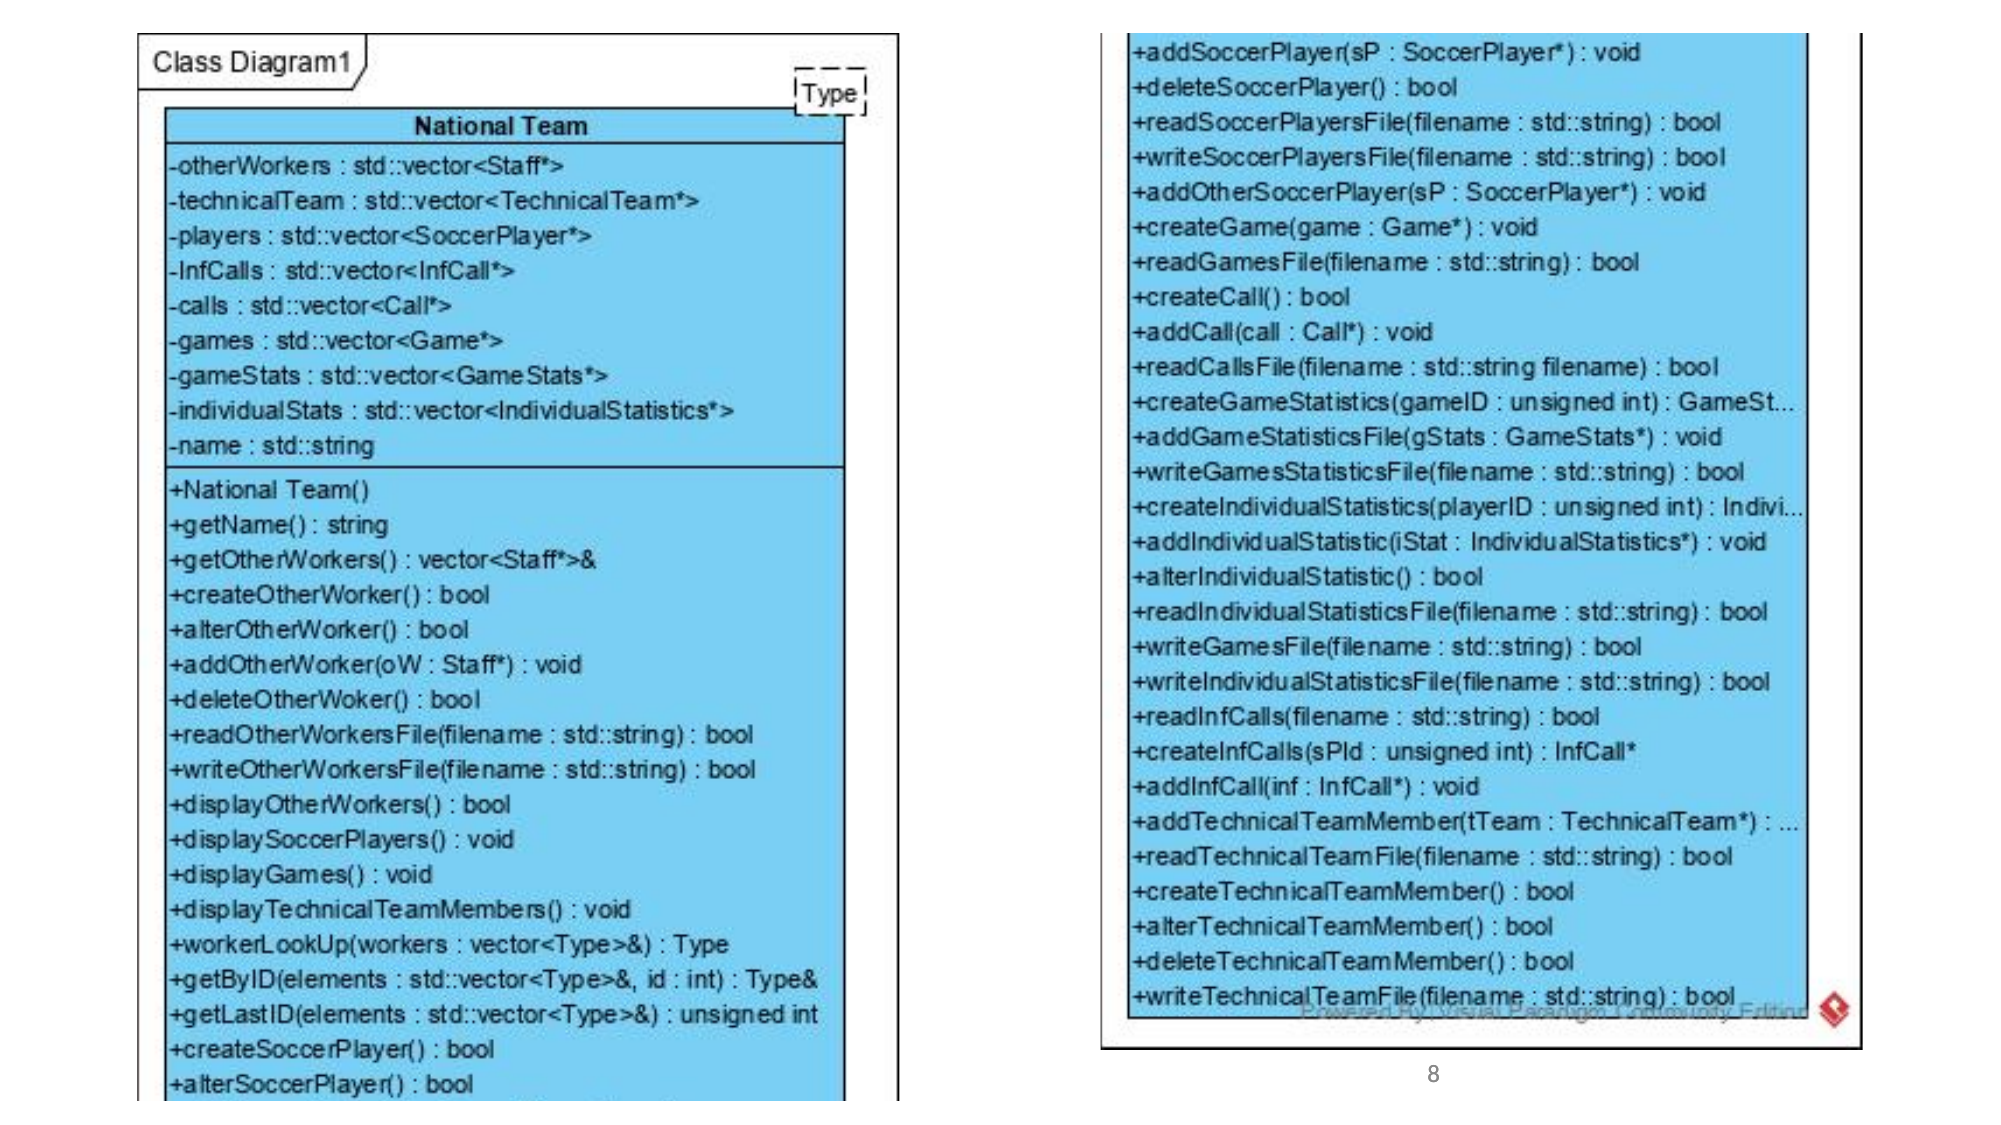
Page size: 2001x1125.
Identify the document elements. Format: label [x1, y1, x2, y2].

picture [1100, 33, 1863, 1050]
picture [137, 33, 900, 1101]
text_box [1412, 1042, 1863, 1103]
